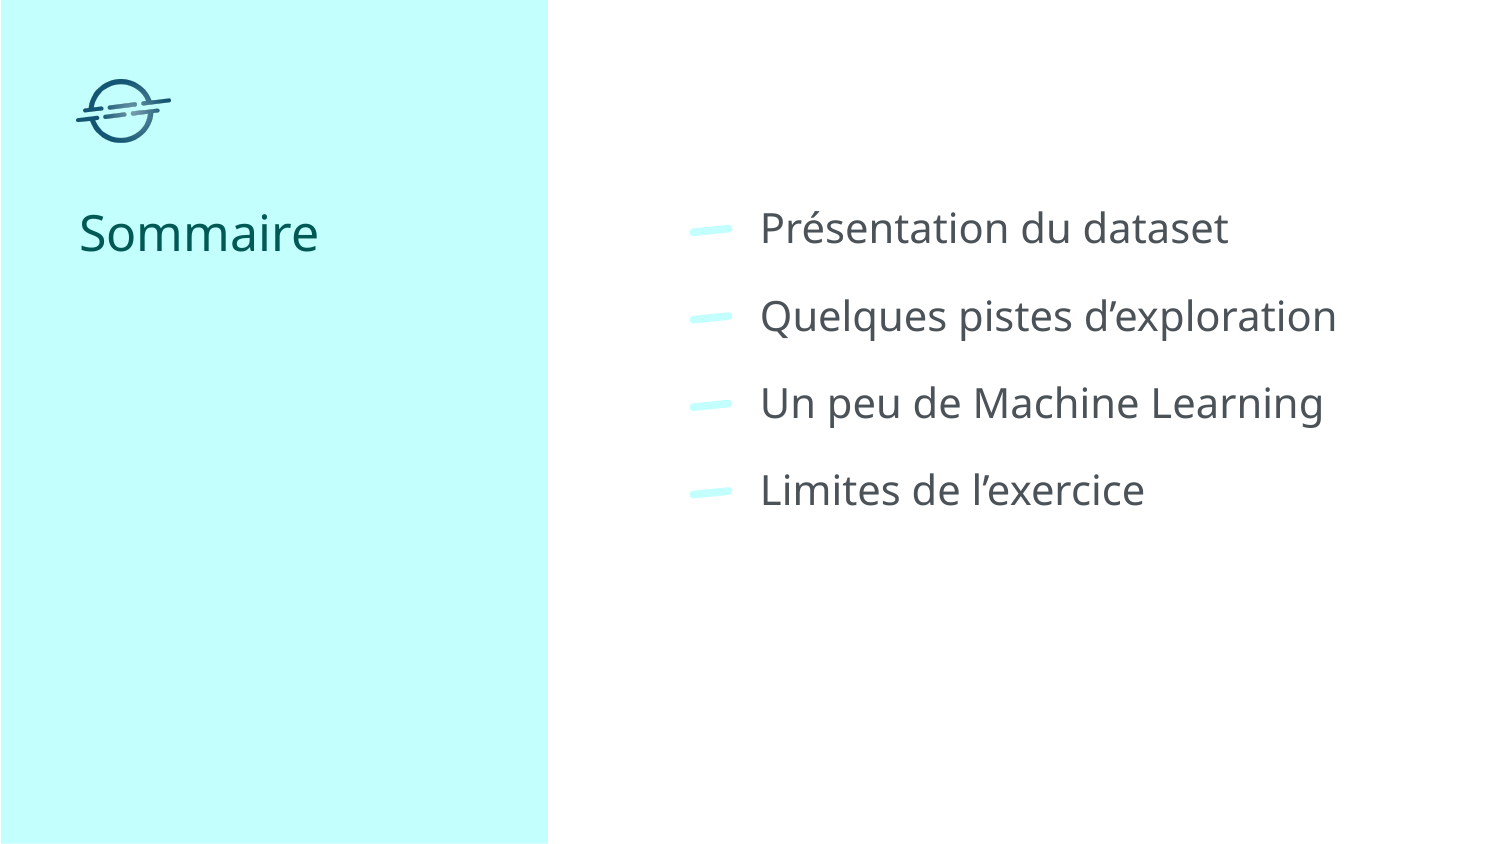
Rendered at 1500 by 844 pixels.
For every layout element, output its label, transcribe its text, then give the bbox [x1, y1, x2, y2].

text_box [689, 224, 733, 237]
text_box [689, 312, 733, 324]
title Un peu de Machine Learning [744, 361, 1500, 449]
picture [76, 79, 171, 143]
title Limites de l’exercice [744, 449, 1500, 537]
title Quelques pistes d’exploration [744, 274, 1500, 361]
text_box [689, 487, 733, 499]
title Sommaire [64, 186, 477, 755]
text_box [689, 399, 733, 411]
title Présentation du dataset [744, 186, 1500, 274]
text_box [0, 0, 548, 844]
